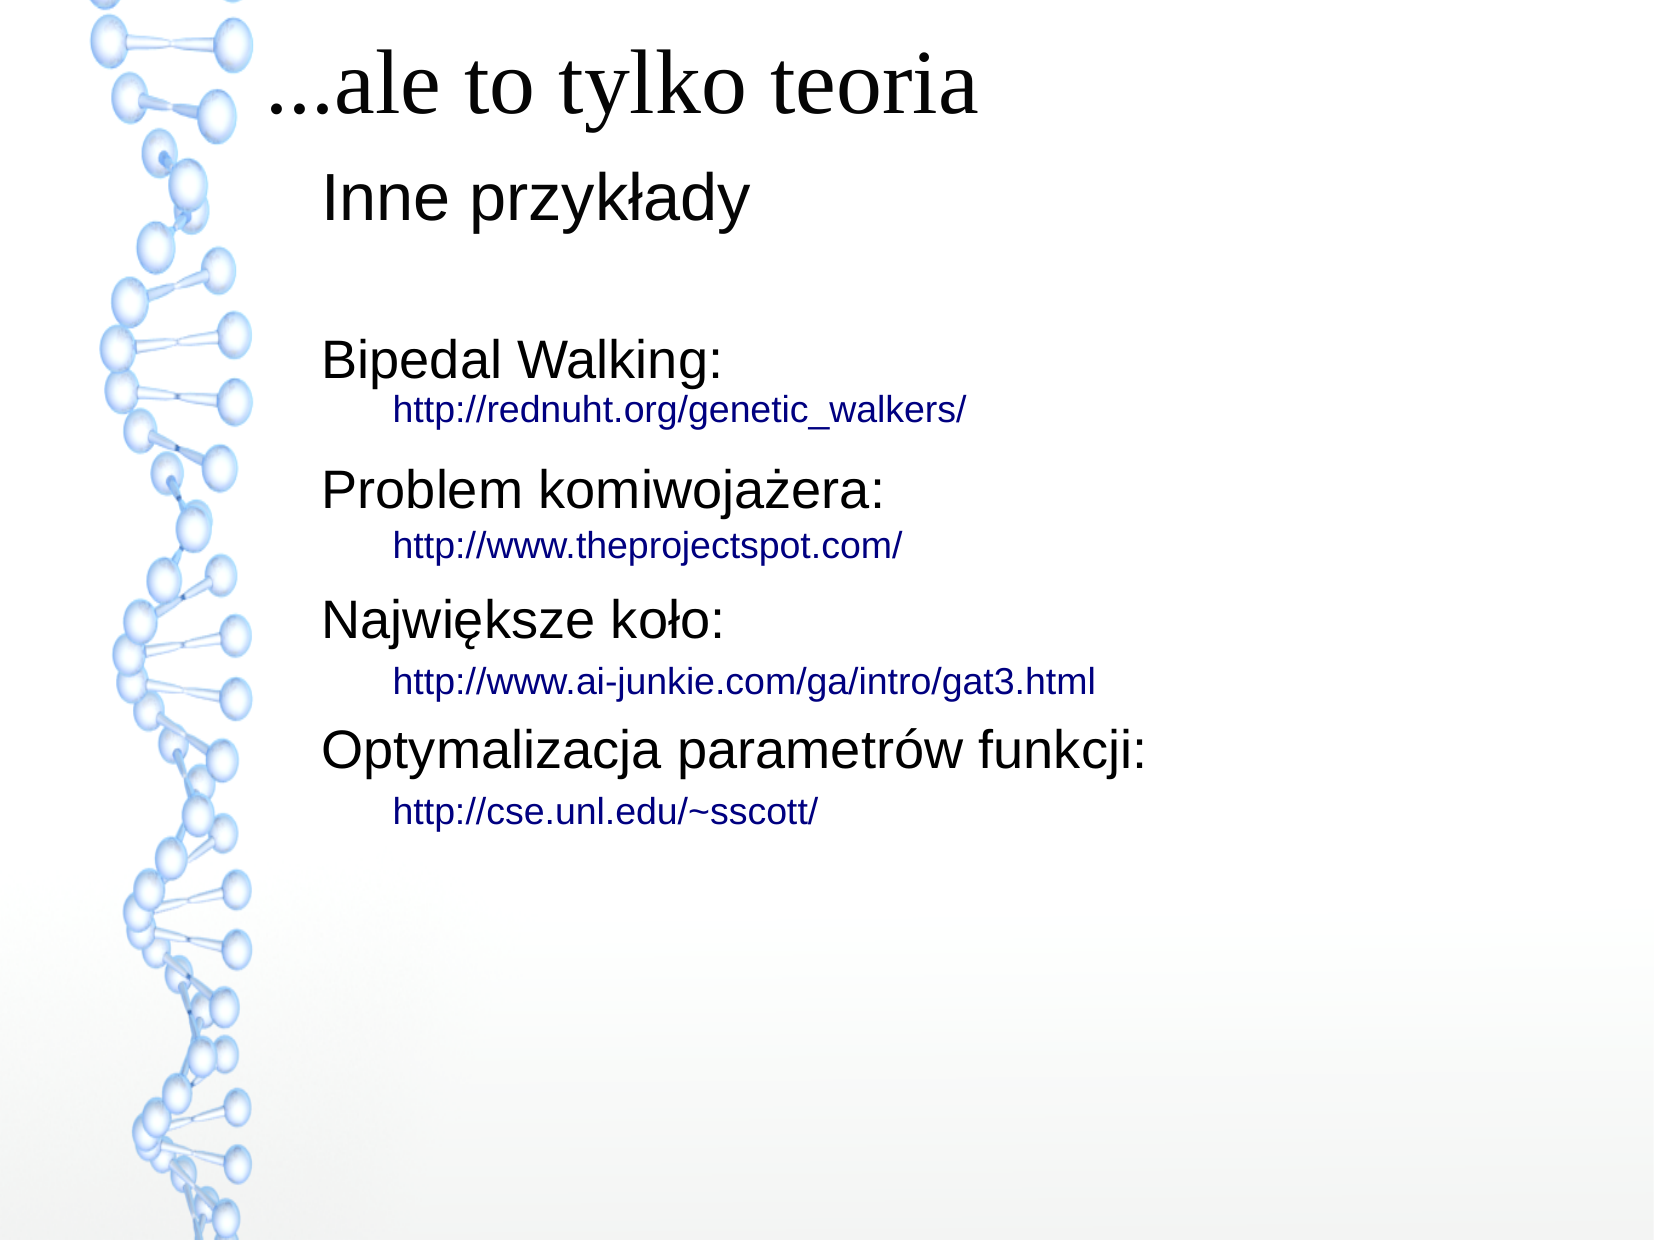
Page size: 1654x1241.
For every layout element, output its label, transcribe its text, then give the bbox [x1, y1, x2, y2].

picture [0, 0, 1654, 1240]
text_box http://rednuht.org/genetic_walkers/ [377, 377, 1112, 444]
text_box http://cse.unl.edu/~sscott/ [378, 779, 930, 846]
text_box http://www.ai-junkie.com/ga/intro/gat3.html [377, 649, 1269, 716]
text_box Inne przykłady [247, 153, 1577, 244]
text_box http://www.theprojectspot.com/ [377, 513, 1032, 580]
text_box ...ale to tylko teoria [265, 11, 1595, 142]
text_box Bipedal Walking: Problem komiwojażera: Największe koło: Optymalizacja parametrów funkcji: [247, 324, 1364, 922]
